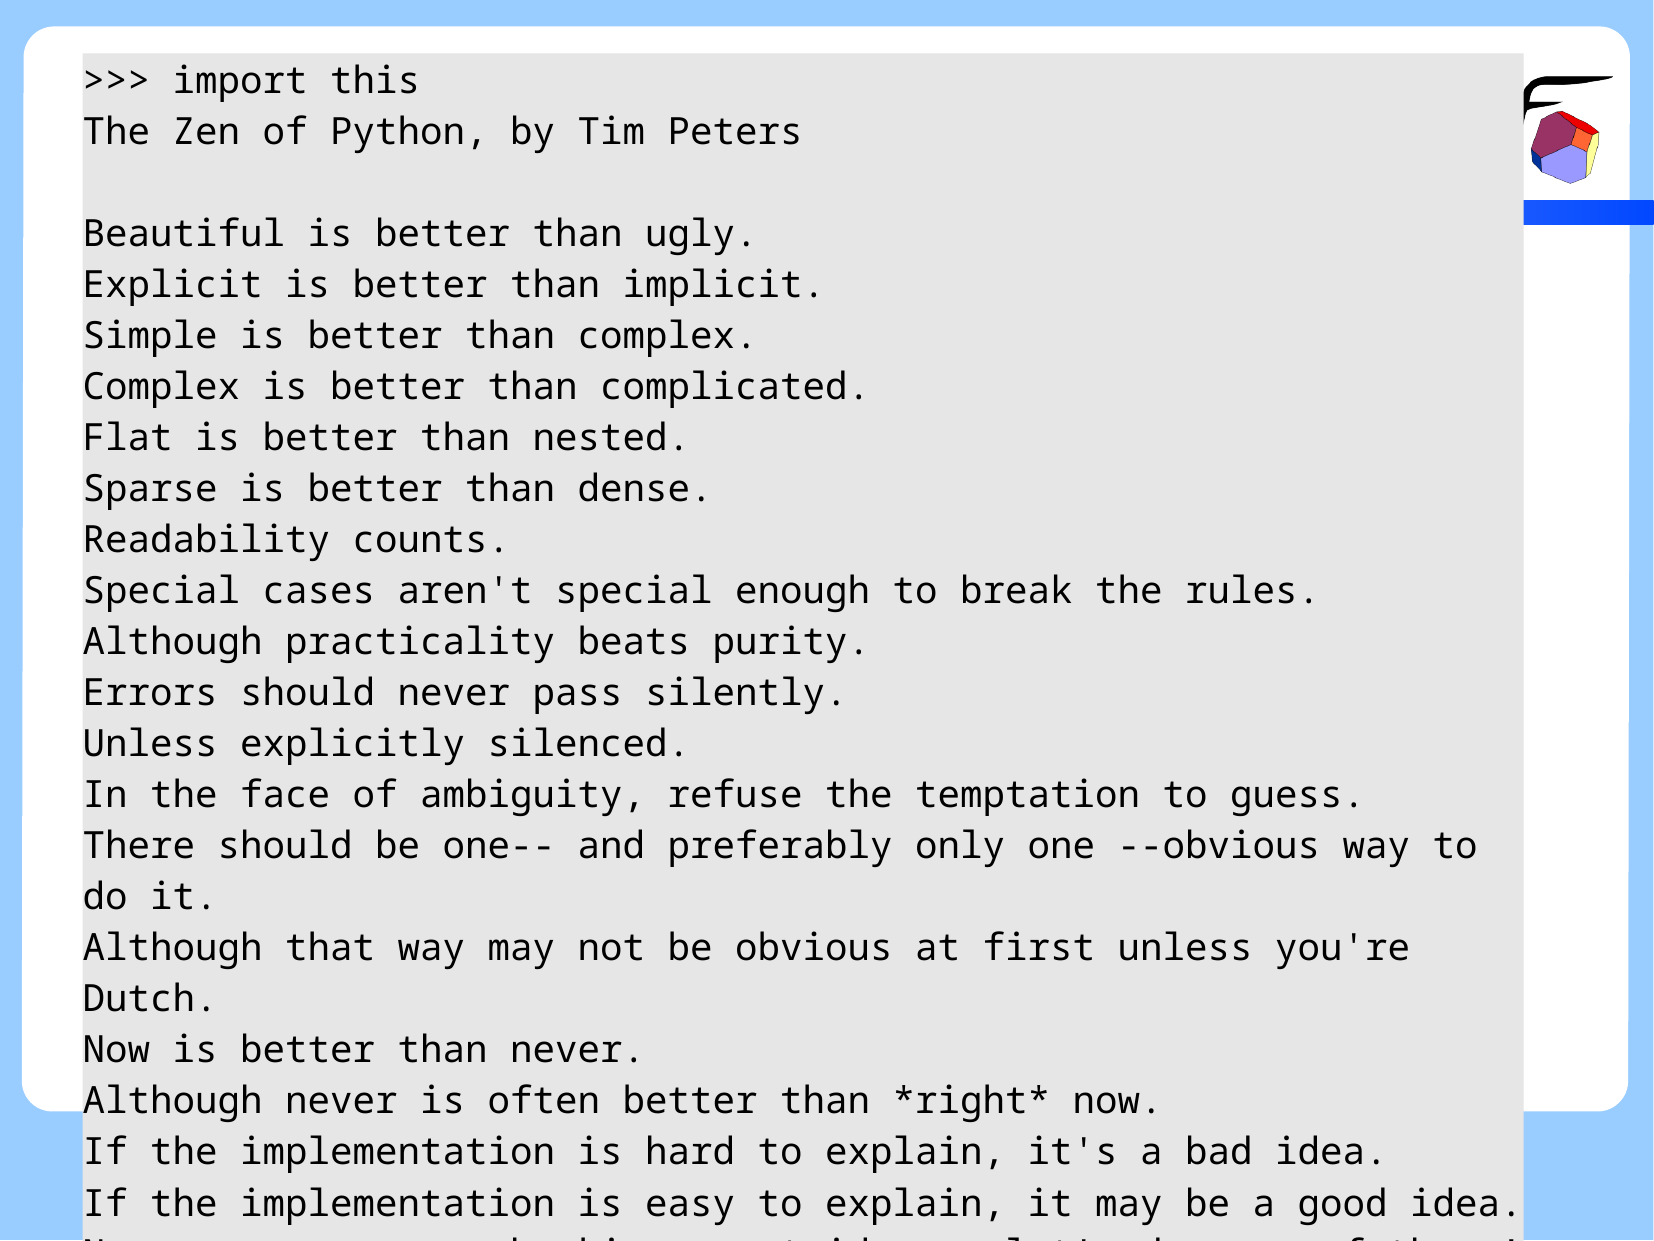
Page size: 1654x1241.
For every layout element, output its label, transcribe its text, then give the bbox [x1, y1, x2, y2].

subtitle >>> import this The Zen of Python, by Tim Peters Beautiful is better than ugly. Explicit is better than implicit. Simple is better than complex. Complex is better than complicated. Flat is better than nested. Sparse is better than dense. Readability counts. Special cases aren't special enough to break the rules. Although practicality beats purity. Errors should never pass silently. Unless explicitly silenced. In the face of ambiguity, refuse the temptation to guess. There should be one-- and preferably only one --obvious way to do it. Although that way may not be obvious at first unless you're Dutch. Now is better than never. Although never is often better than *right* now. If the implementation is hard to explain, it's a bad idea. If the implementation is easy to explain, it may be a good idea. Namespaces are one honking great idea -- let's do more of those! [82, 238, 1524, 1093]
title The Zen of Python we will return to this [82, 25, 1571, 233]
picture [1571, 76, 1613, 184]
